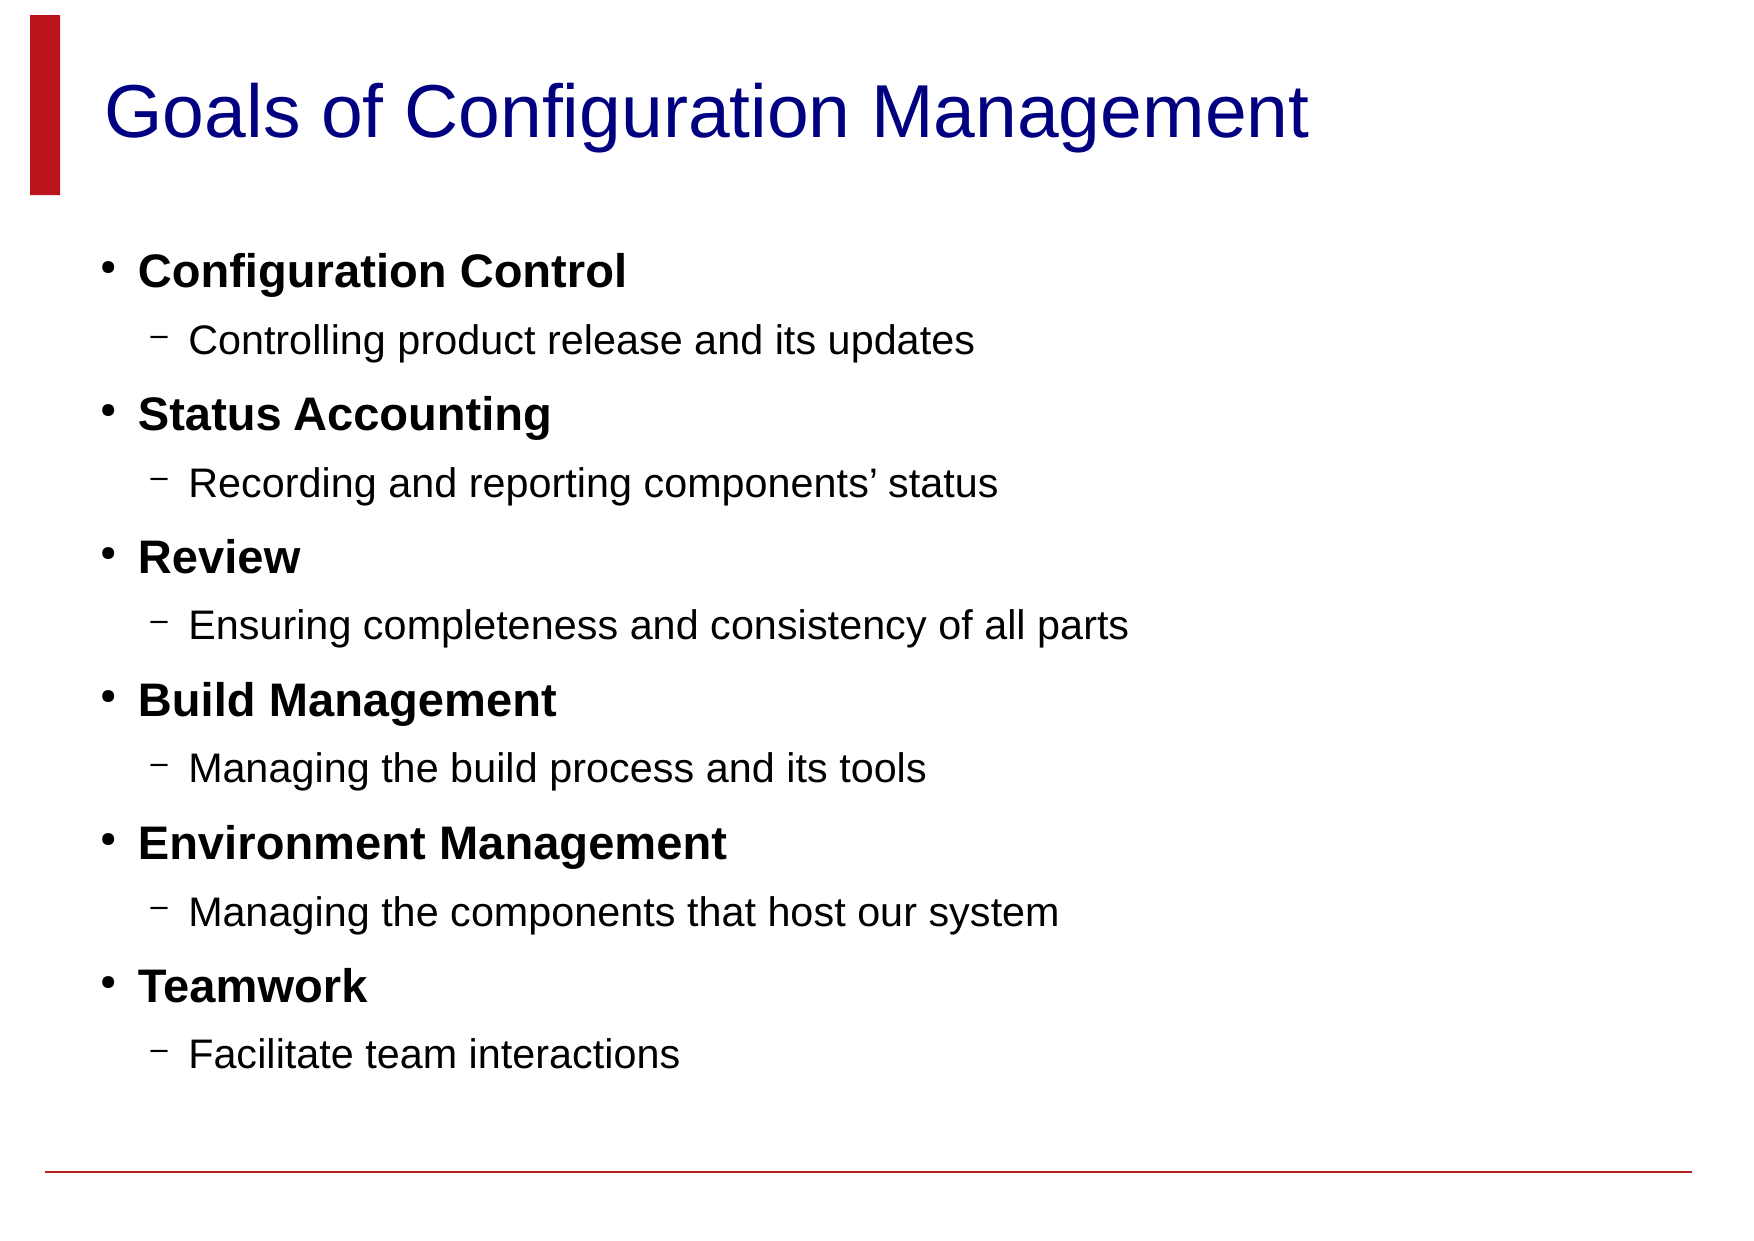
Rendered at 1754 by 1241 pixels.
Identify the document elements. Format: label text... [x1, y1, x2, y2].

list Configuration Control Controlling product release and its updates Status Accounting Recording and reporting components’ status Review Ensuring completeness and consistency of all parts Build Management Managing the build process and its tools Environment Management Managing the components that host our system Teamwork Facilitate team interactions [87, 240, 1696, 1081]
title Goals of Configuration Management [90, 19, 1726, 196]
